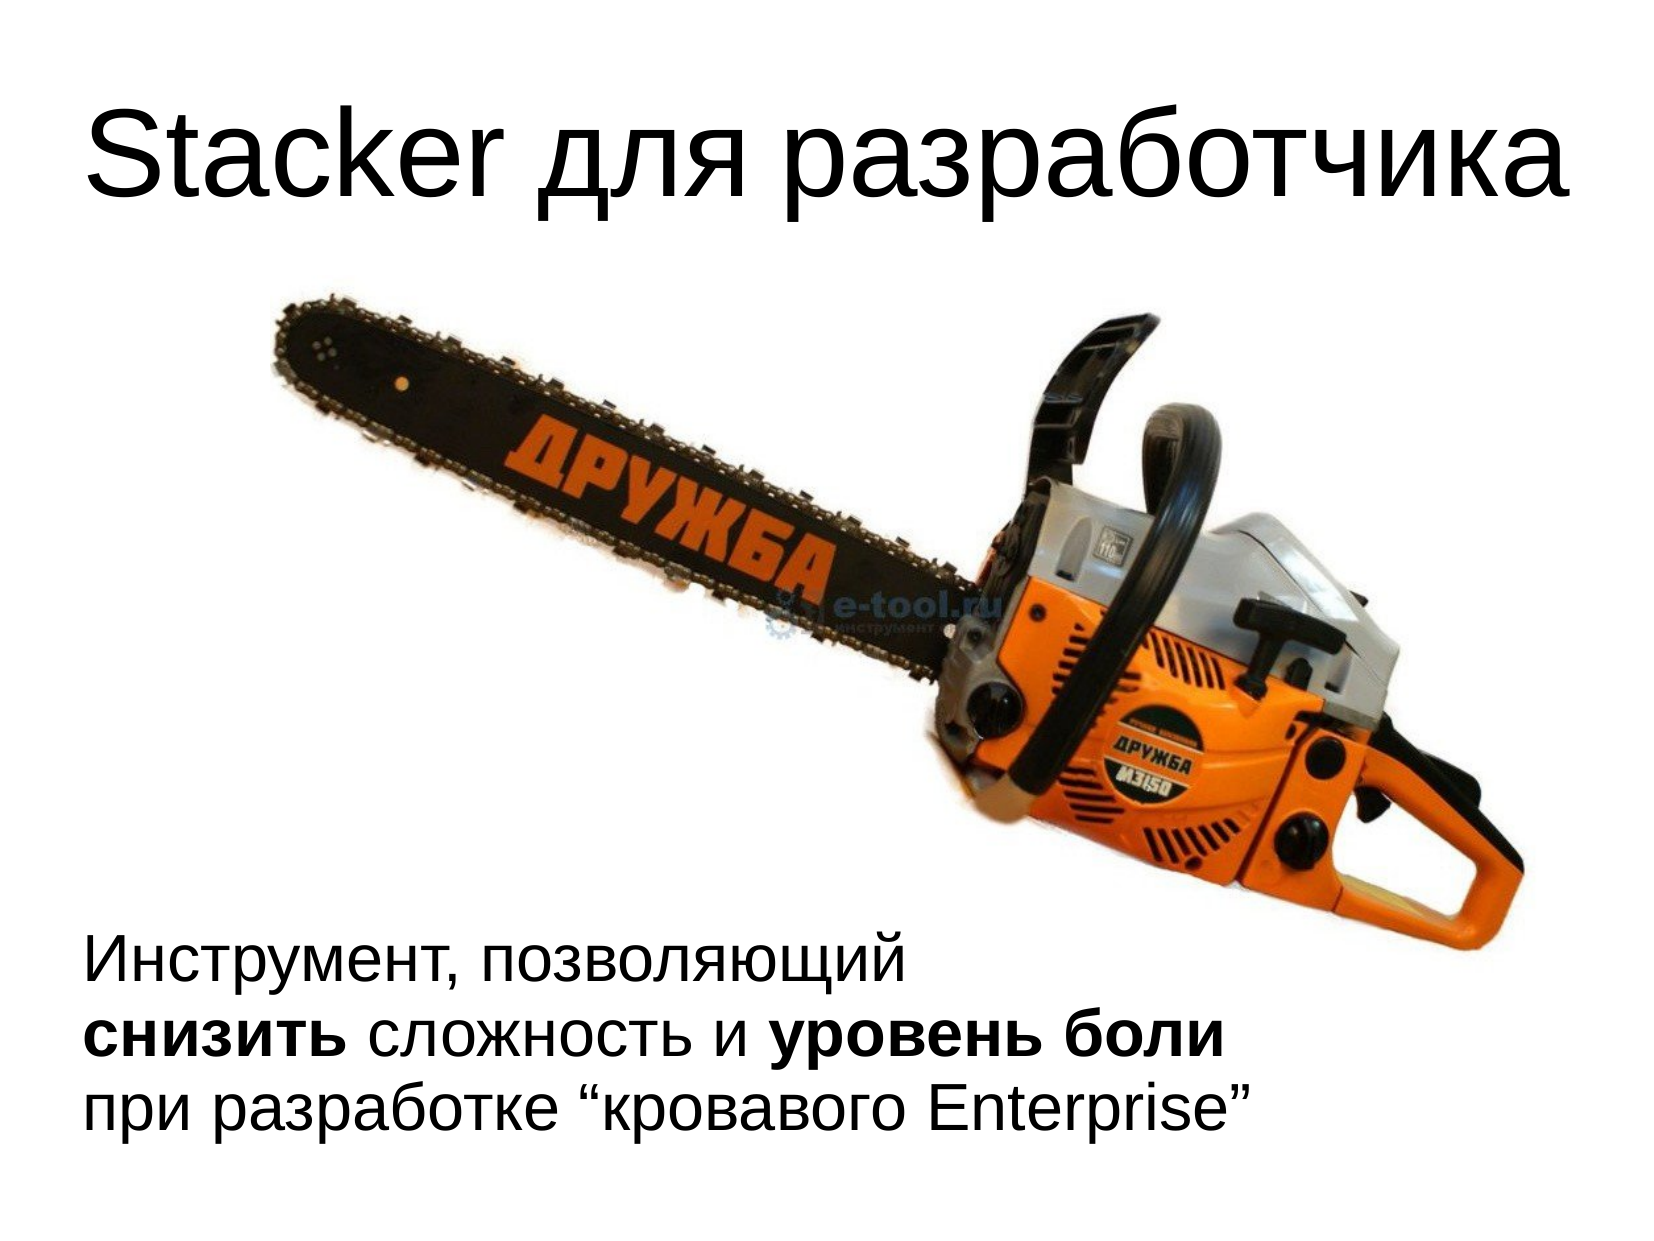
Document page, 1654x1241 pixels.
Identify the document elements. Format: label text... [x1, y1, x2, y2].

title Stacker для разработчика [82, 49, 1571, 257]
picture [270, 257, 1538, 898]
text_box Инструмент, позволяющий снизить сложность и уровень боли при разработке “кровавого Enterprise” [82, 898, 1571, 1168]
